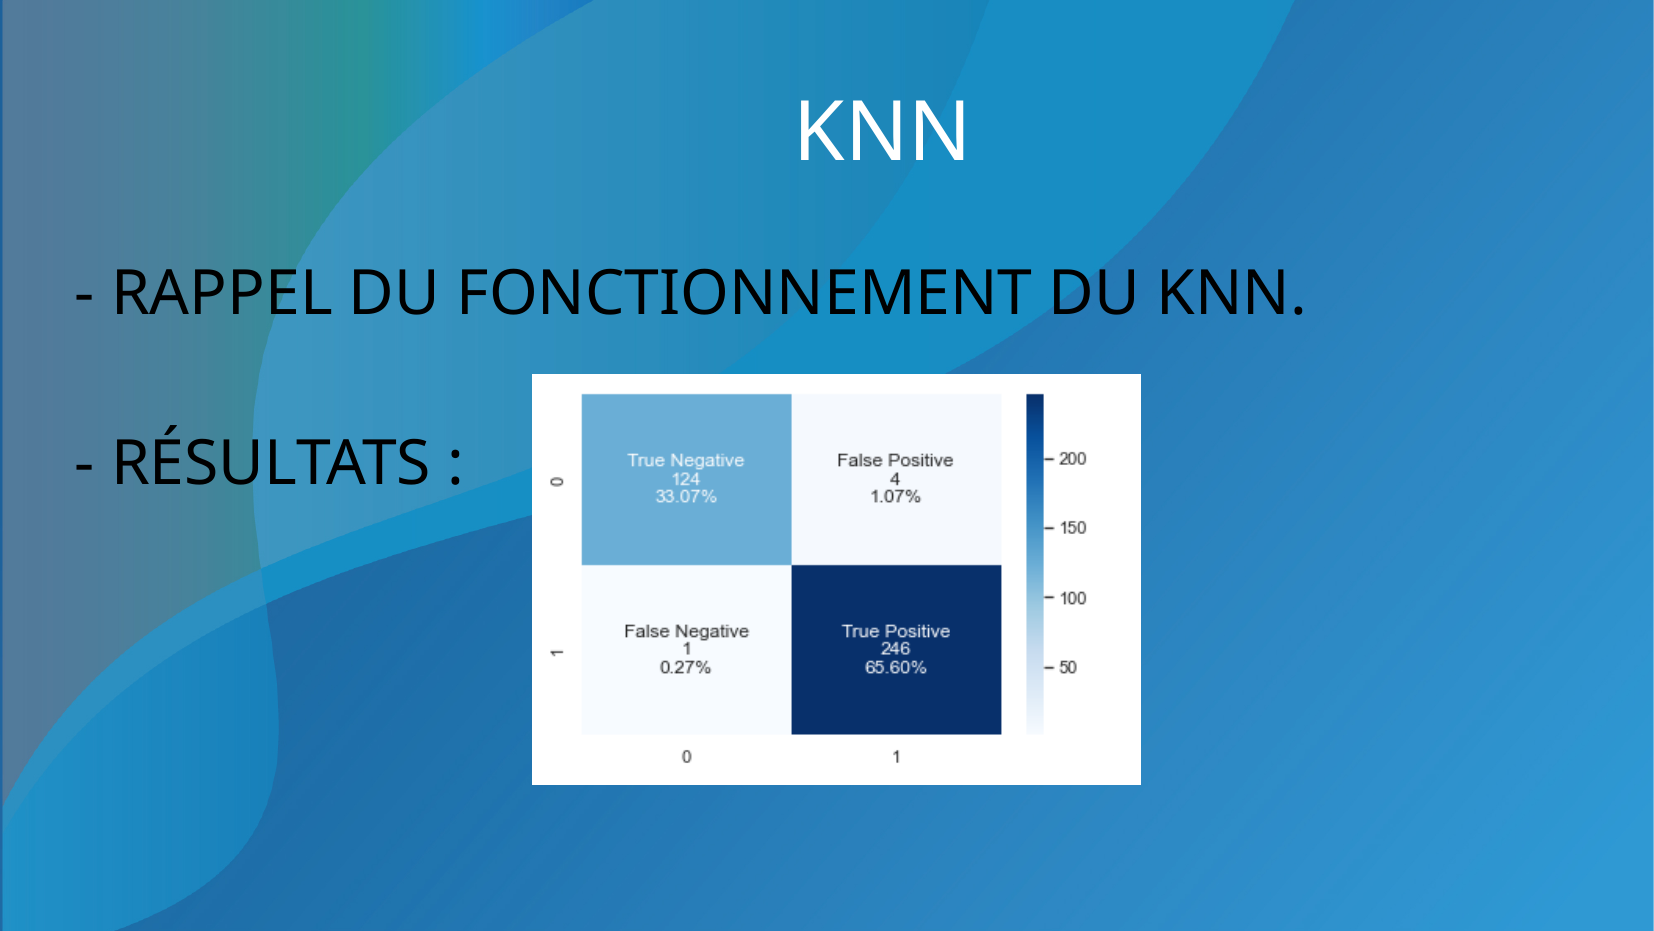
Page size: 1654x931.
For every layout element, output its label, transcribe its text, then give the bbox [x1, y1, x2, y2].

title KNN [420, 45, 1346, 212]
picture [0, 0, 1654, 931]
text_box - RAPPEL DU FONCTIONNEMENT DU KNN. - RÉSULTATS : [60, 240, 1591, 630]
